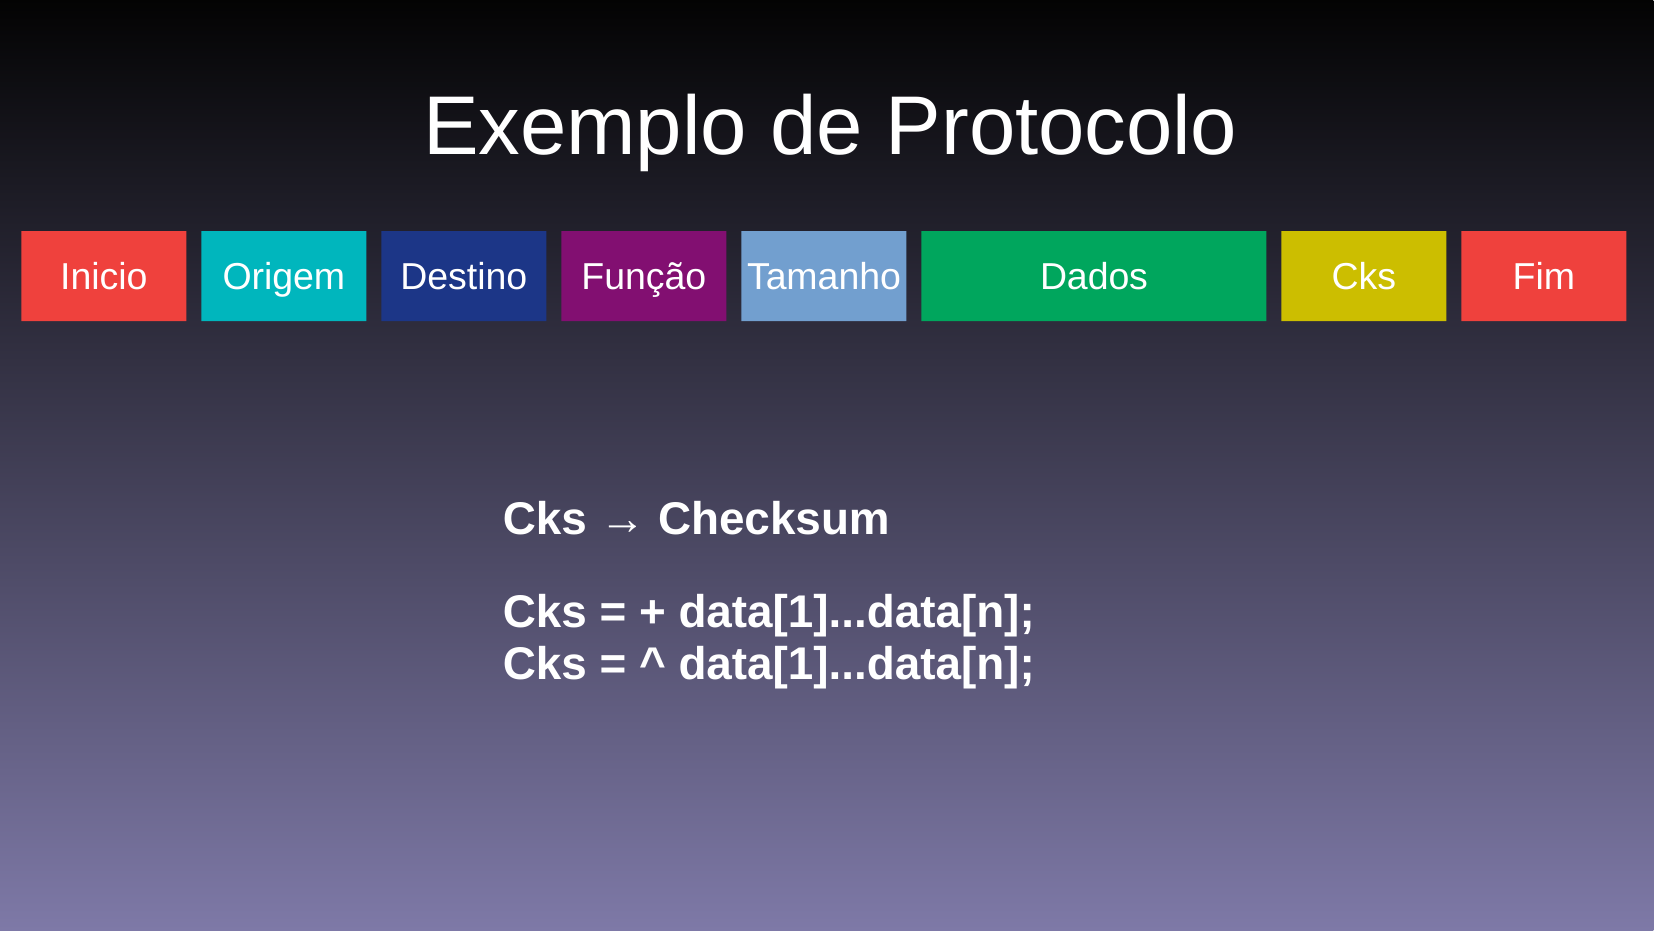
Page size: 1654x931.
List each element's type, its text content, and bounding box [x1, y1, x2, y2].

text_box Função [561, 231, 727, 322]
text_box Tamanho [741, 231, 907, 322]
text_box Destino [381, 231, 547, 322]
text_box Cks → Checksum Cks = + data[1]...data[n]; Cks = ^ data[1]...data[n]; [488, 485, 1051, 697]
text_box Inicio [21, 231, 187, 322]
text_box Origem [201, 231, 367, 322]
text_box Exemplo de Protocolo [408, 72, 1253, 181]
text_box Dados [921, 231, 1267, 322]
text_box Cks [1281, 231, 1447, 322]
text_box Fim [1461, 231, 1627, 322]
